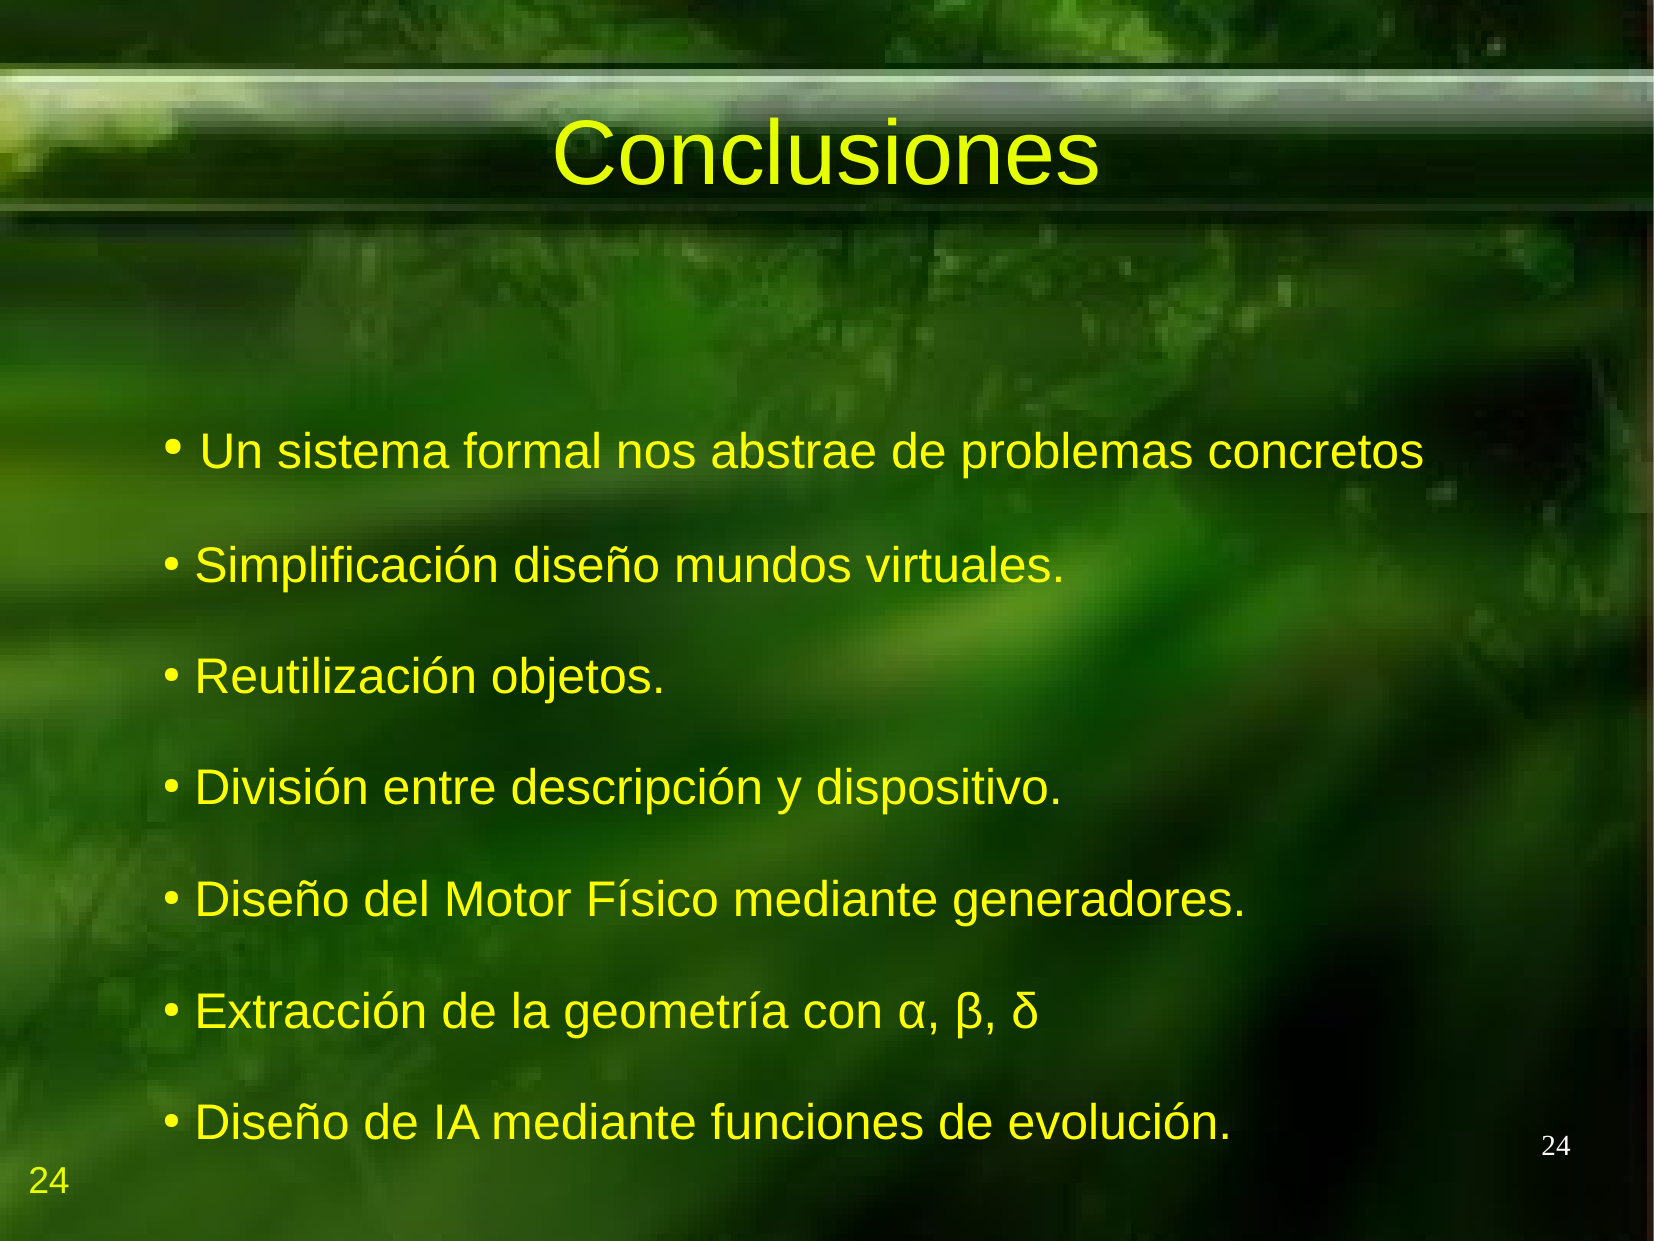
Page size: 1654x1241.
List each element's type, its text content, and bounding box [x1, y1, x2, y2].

text_box Un sistema formal nos abstrae de problemas concretos Simplificación diseño mundos virtuales. Reutilización objetos. División entre descripción y dispositivo. Diseño del Motor Físico mediante generadores. Extracción de la geometría con α, β, δ Diseño de IA mediante funciones de evolución. [147, 343, 1565, 1093]
picture [0, 0, 1654, 1241]
text_box <número> [13, 1151, 214, 1222]
title Conclusiones [82, 56, 1571, 250]
